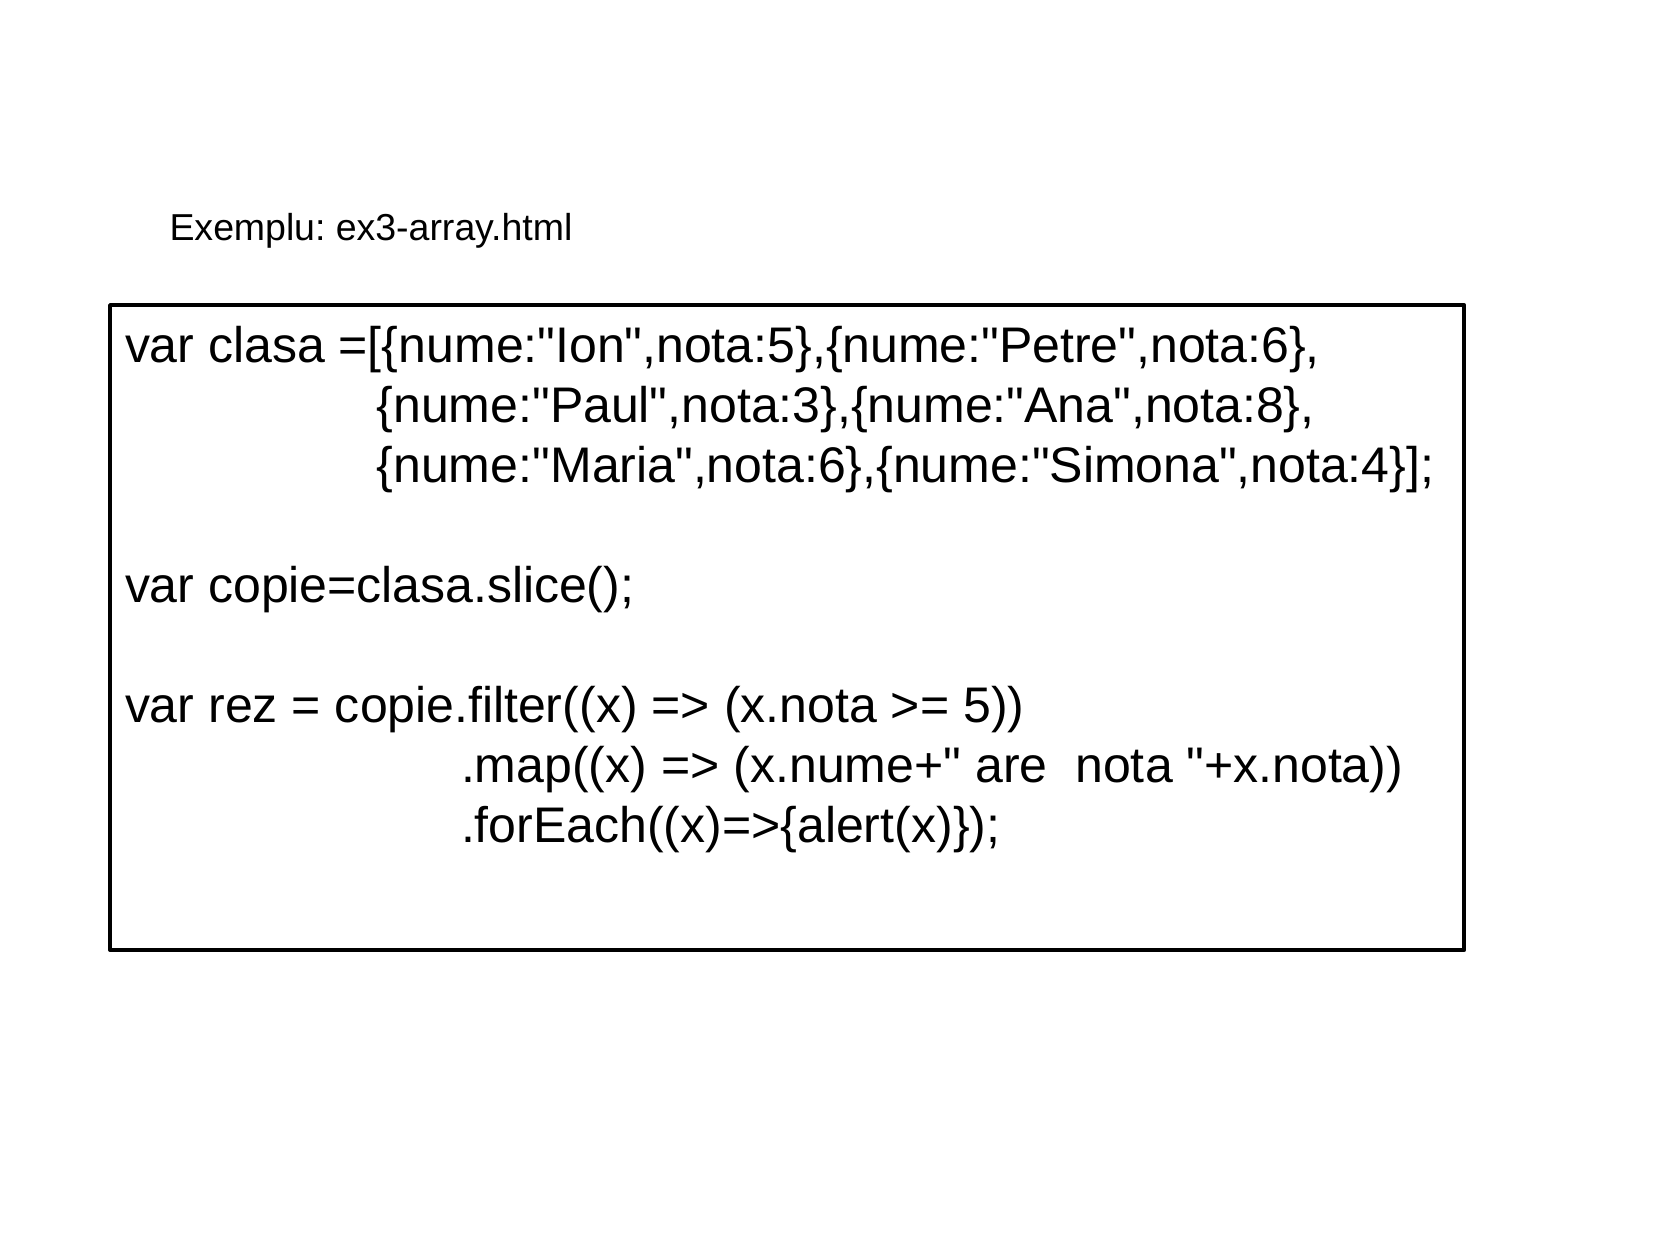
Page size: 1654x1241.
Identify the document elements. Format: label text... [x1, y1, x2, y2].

text_box Exemplu: ex3-array.html [154, 198, 588, 256]
text_box var clasa =[{nume:"Ion",nota:5},{nume:"Petre",nota:6}, {nume:"Paul",nota:3},{nume:"Ana",nota:8}, {nume:"Maria",nota:6},{nume:"Simona",nota:4}]; var copie=clasa.slice(); var rez = copie.filter((x) => (x.nota >= 5)) .map((x) => (x.nume+" are nota "+x.nota)) .forEach((x)=>{alert(x)}); [110, 305, 1465, 950]
